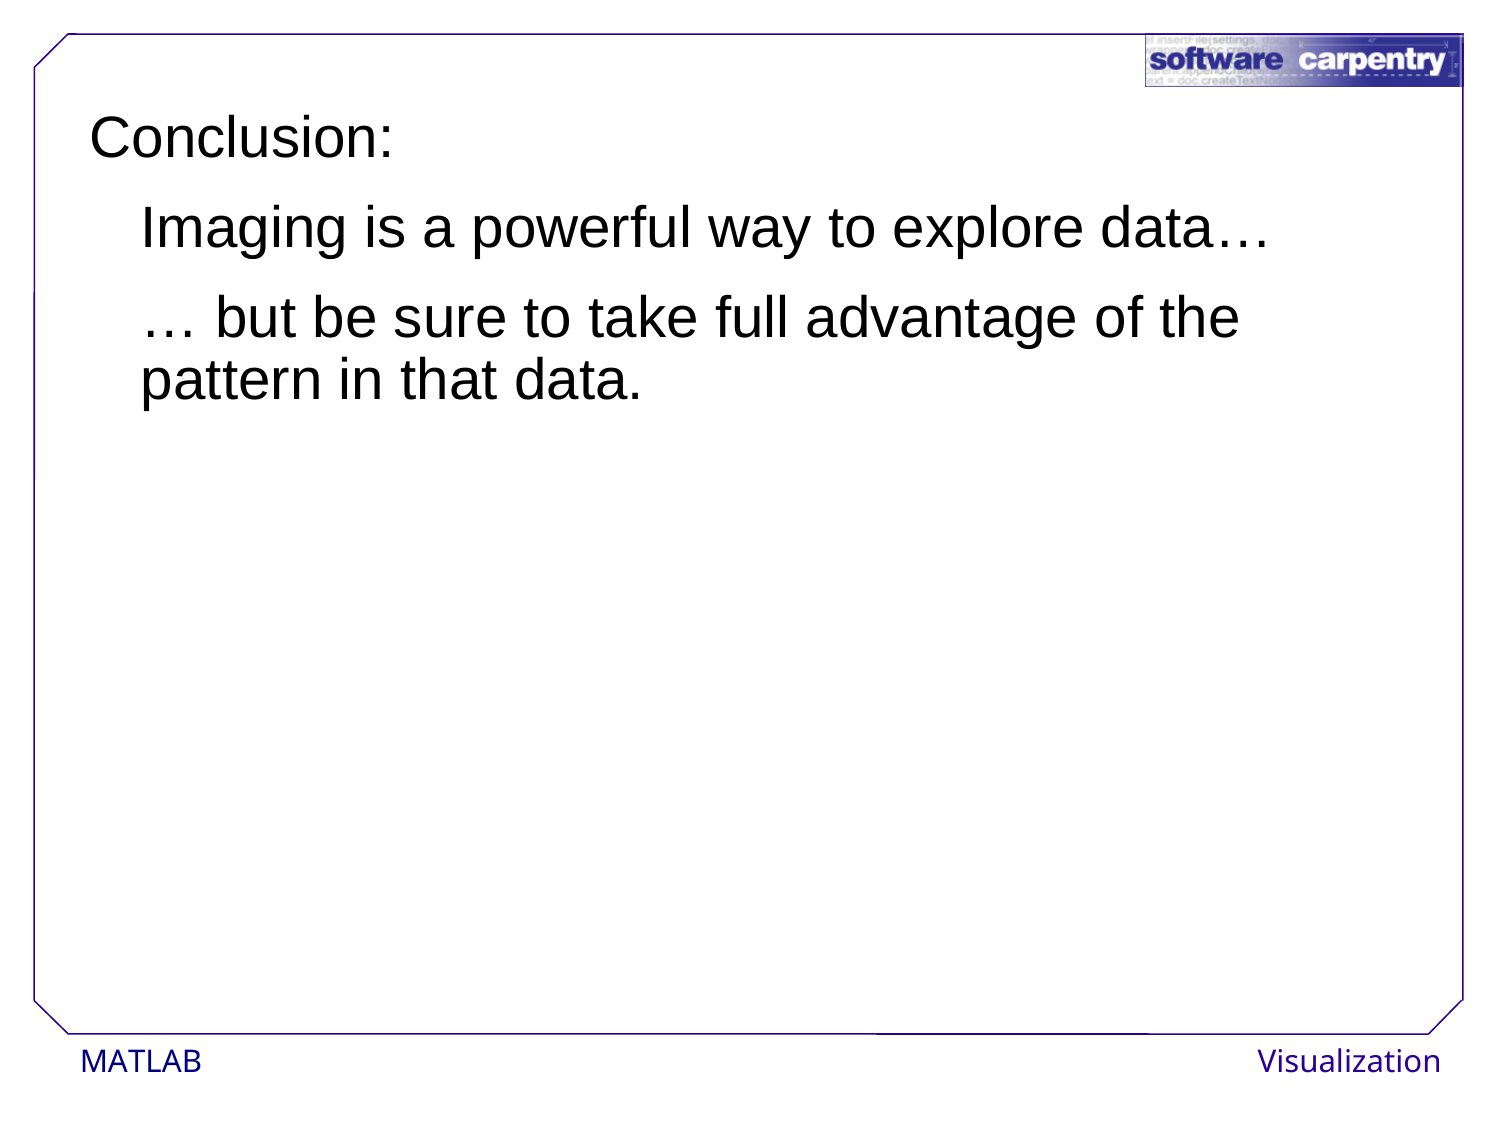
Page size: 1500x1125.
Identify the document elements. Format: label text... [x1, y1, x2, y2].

list Conclusion: Imaging is a powerful way to explore data… … but be sure to take full advantage of the pattern in that data. [75, 99, 1363, 1013]
picture [1145, 33, 1464, 87]
